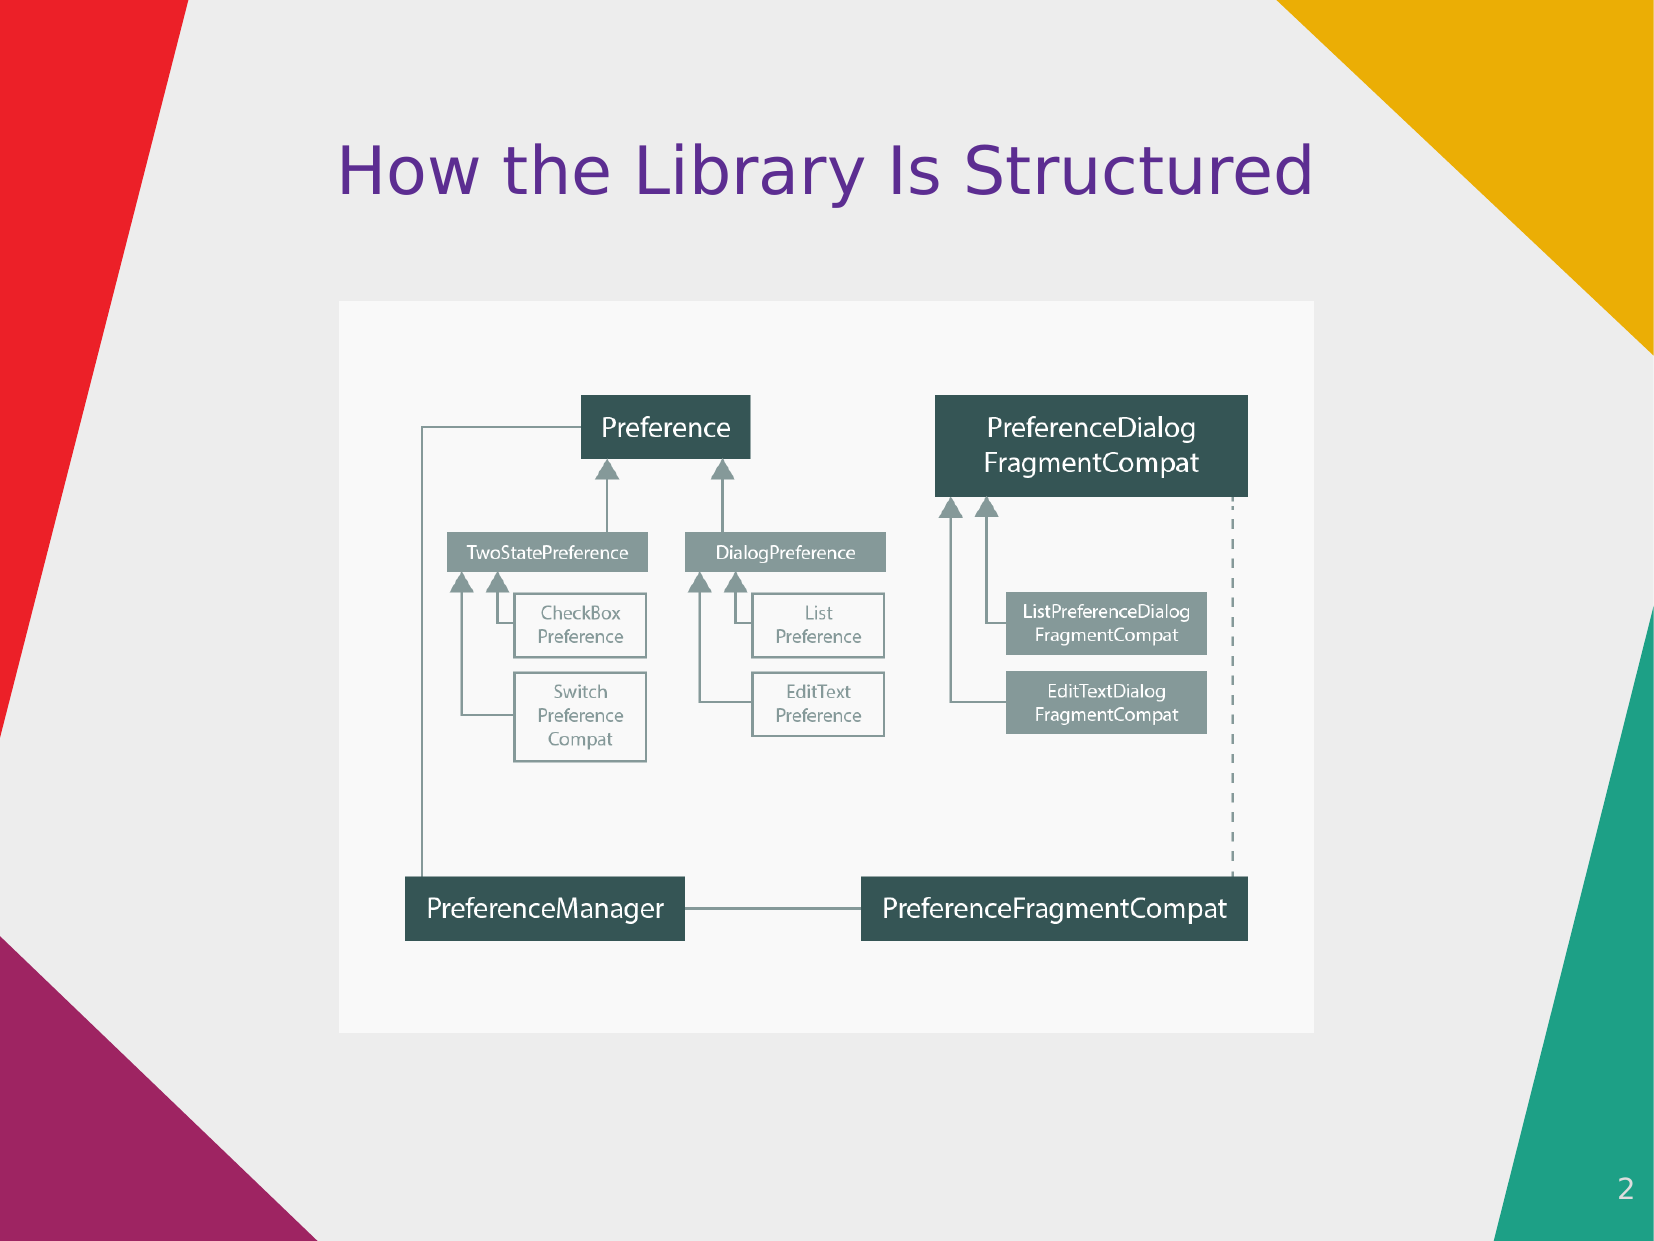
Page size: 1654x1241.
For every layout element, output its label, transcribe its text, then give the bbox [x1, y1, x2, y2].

picture [339, 301, 1314, 1033]
title How the Library Is Structured [114, 73, 1539, 271]
